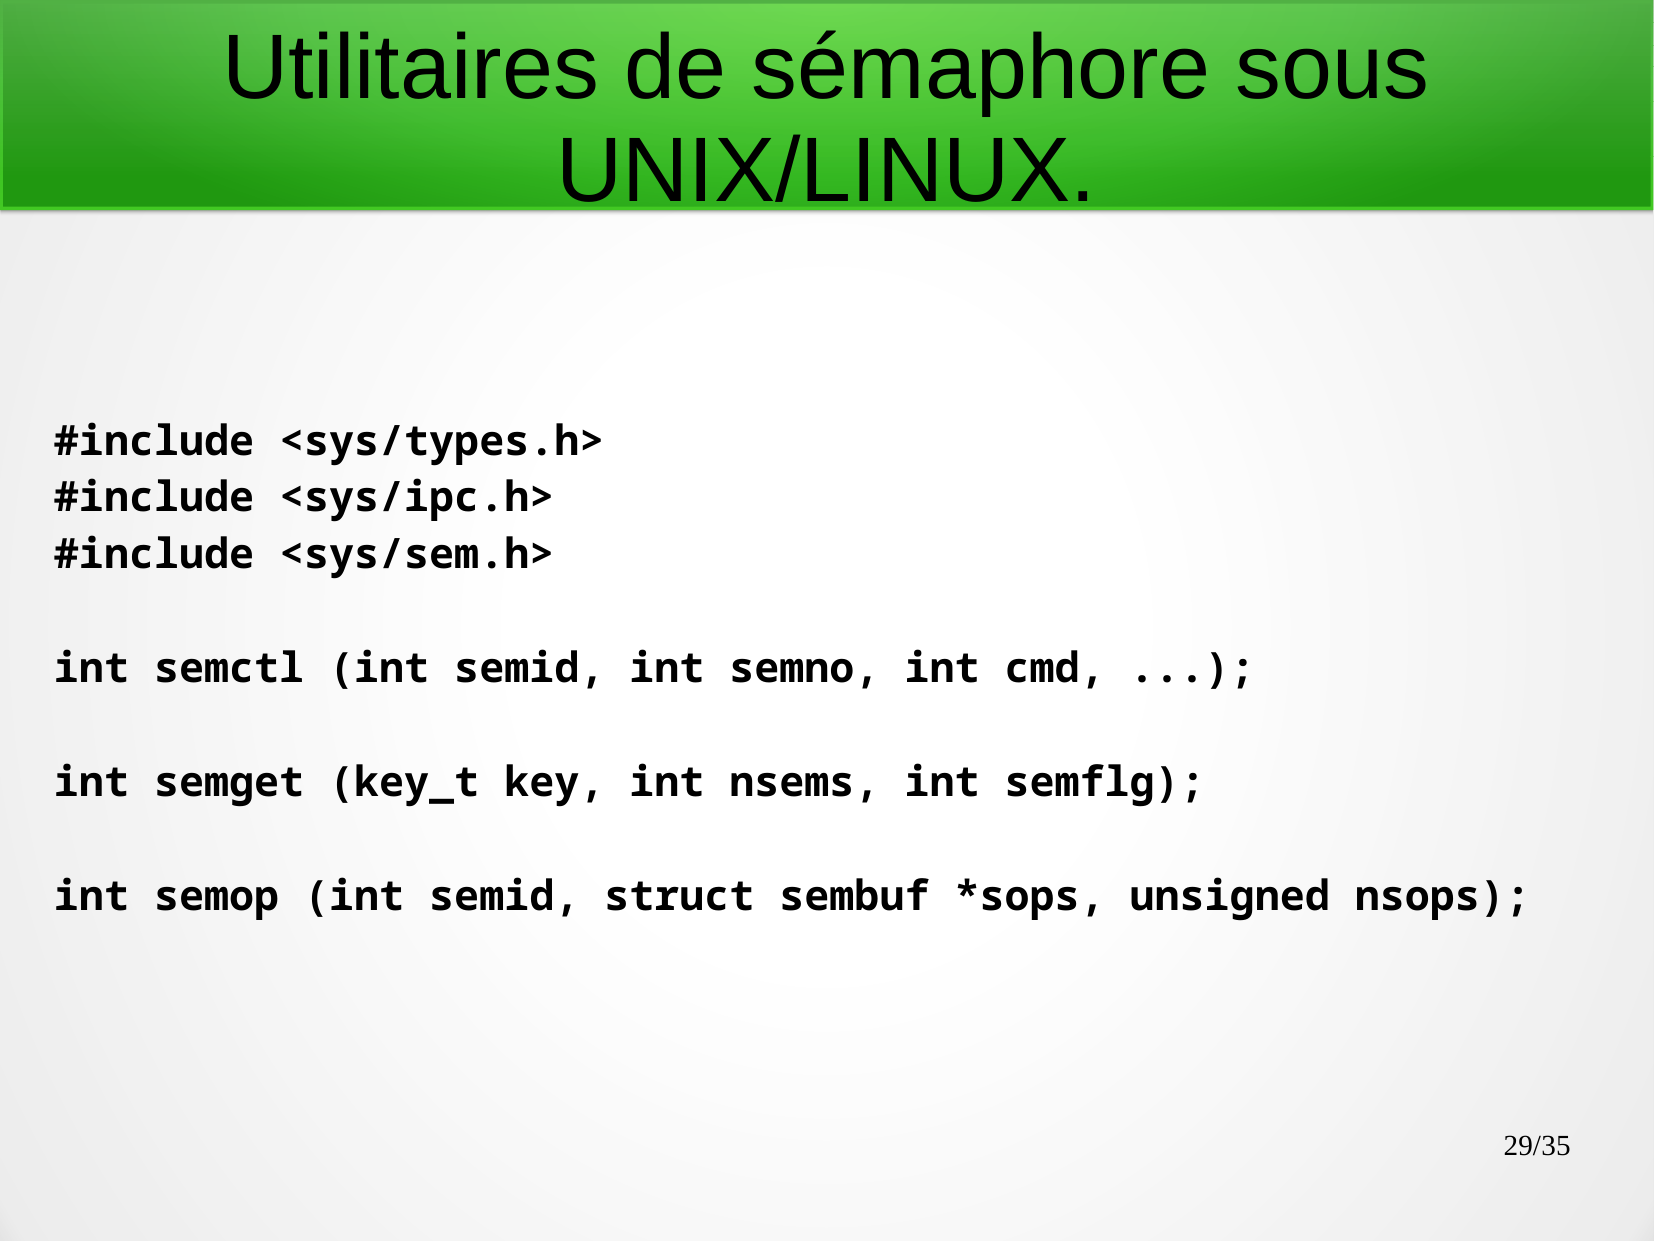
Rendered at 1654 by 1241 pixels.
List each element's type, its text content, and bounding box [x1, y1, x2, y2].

text_box #include <sys/types.h> #include <sys/ipc.h> #include <sys/sem.h> int semctl (int semid, int semno, int cmd, ...); int semget (key_t key, int nsems, int semflg); int semop (int semid, struct sembuf *sops, unsigned nsops); [53, 410, 1654, 858]
title Utilitaires de sémaphore sous UNIX/LINUX. [82, 15, 1571, 221]
